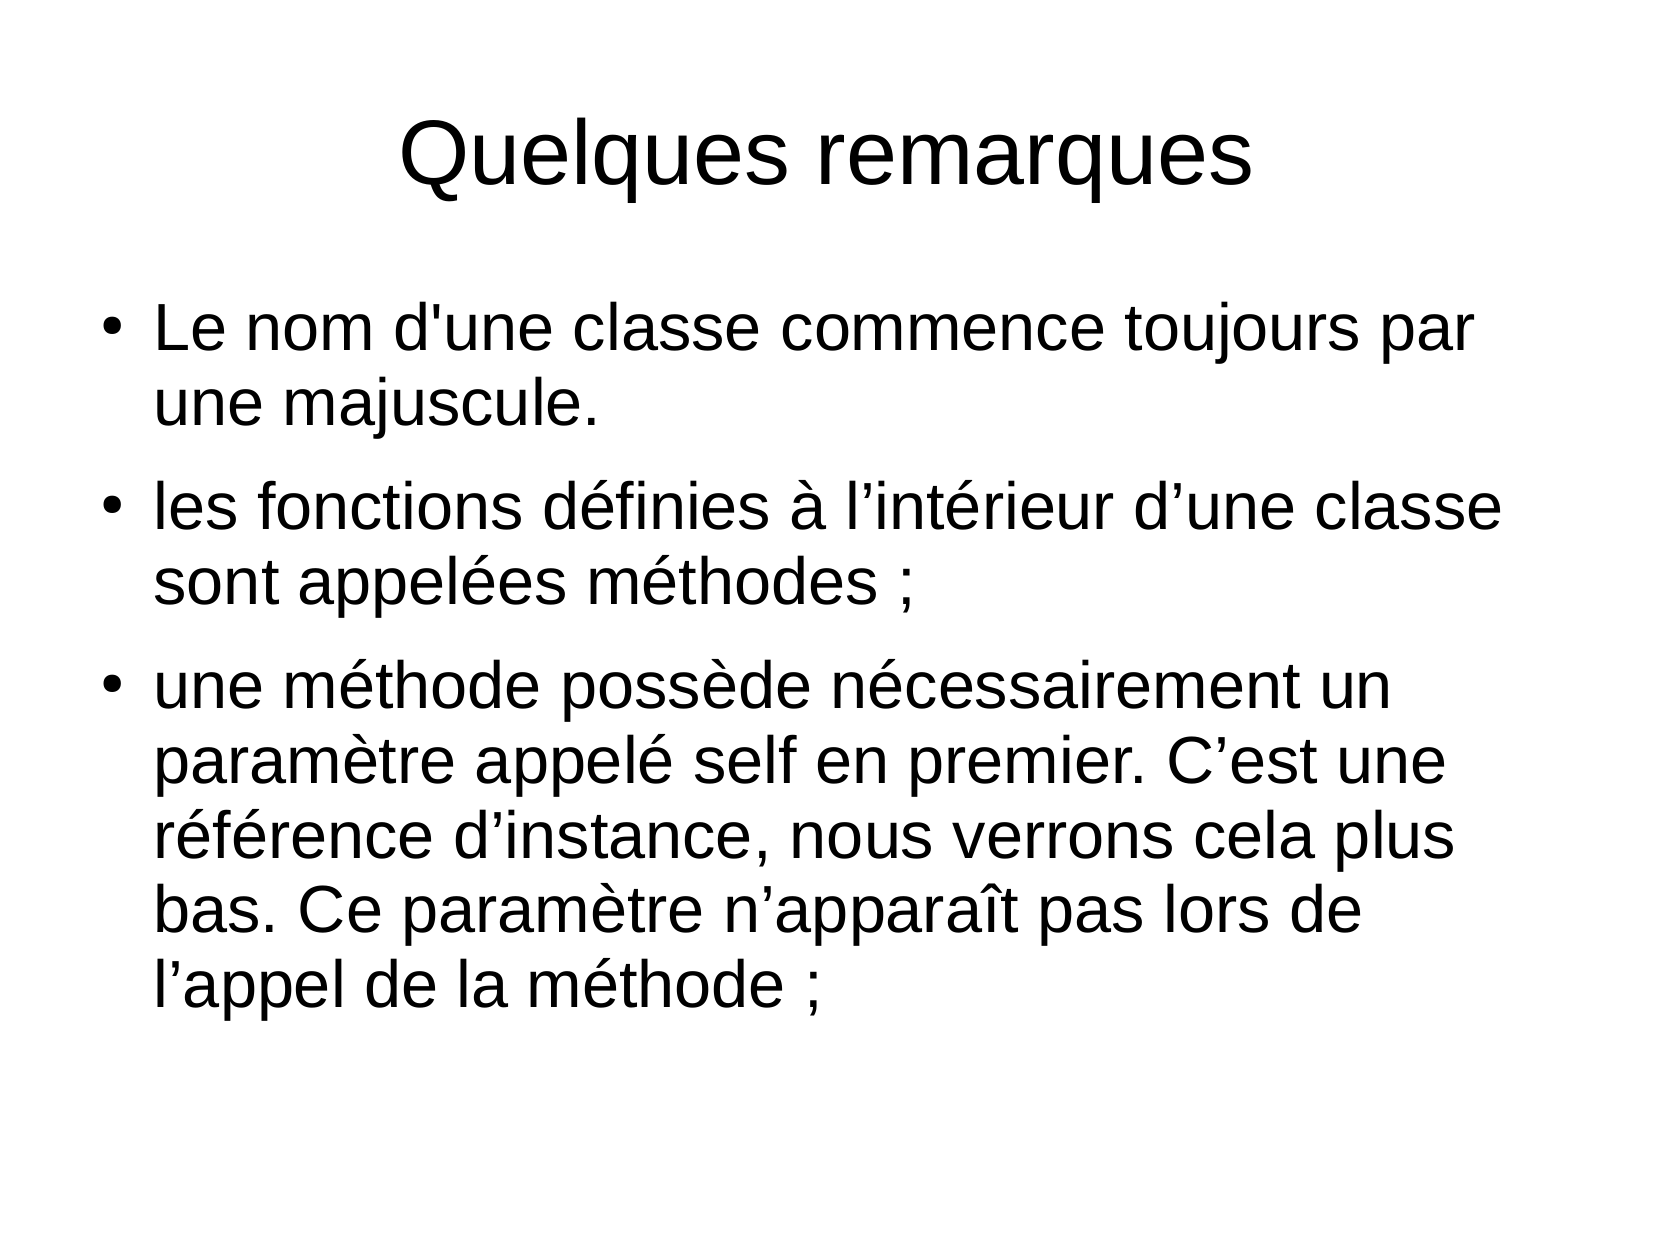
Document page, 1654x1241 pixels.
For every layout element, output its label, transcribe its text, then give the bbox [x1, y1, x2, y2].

list Le nom d'une classe commence toujours par une majuscule. les fonctions définies à l’intérieur d’une classe sont appelées méthodes ; une méthode possède nécessairement un paramètre appelé self en premier. C’est une référence d’instance, nous verrons cela plus bas. Ce paramètre n’apparaît pas lors de l’appel de la méthode ; [82, 290, 1571, 1109]
title Quelques remarques [82, 49, 1571, 257]
